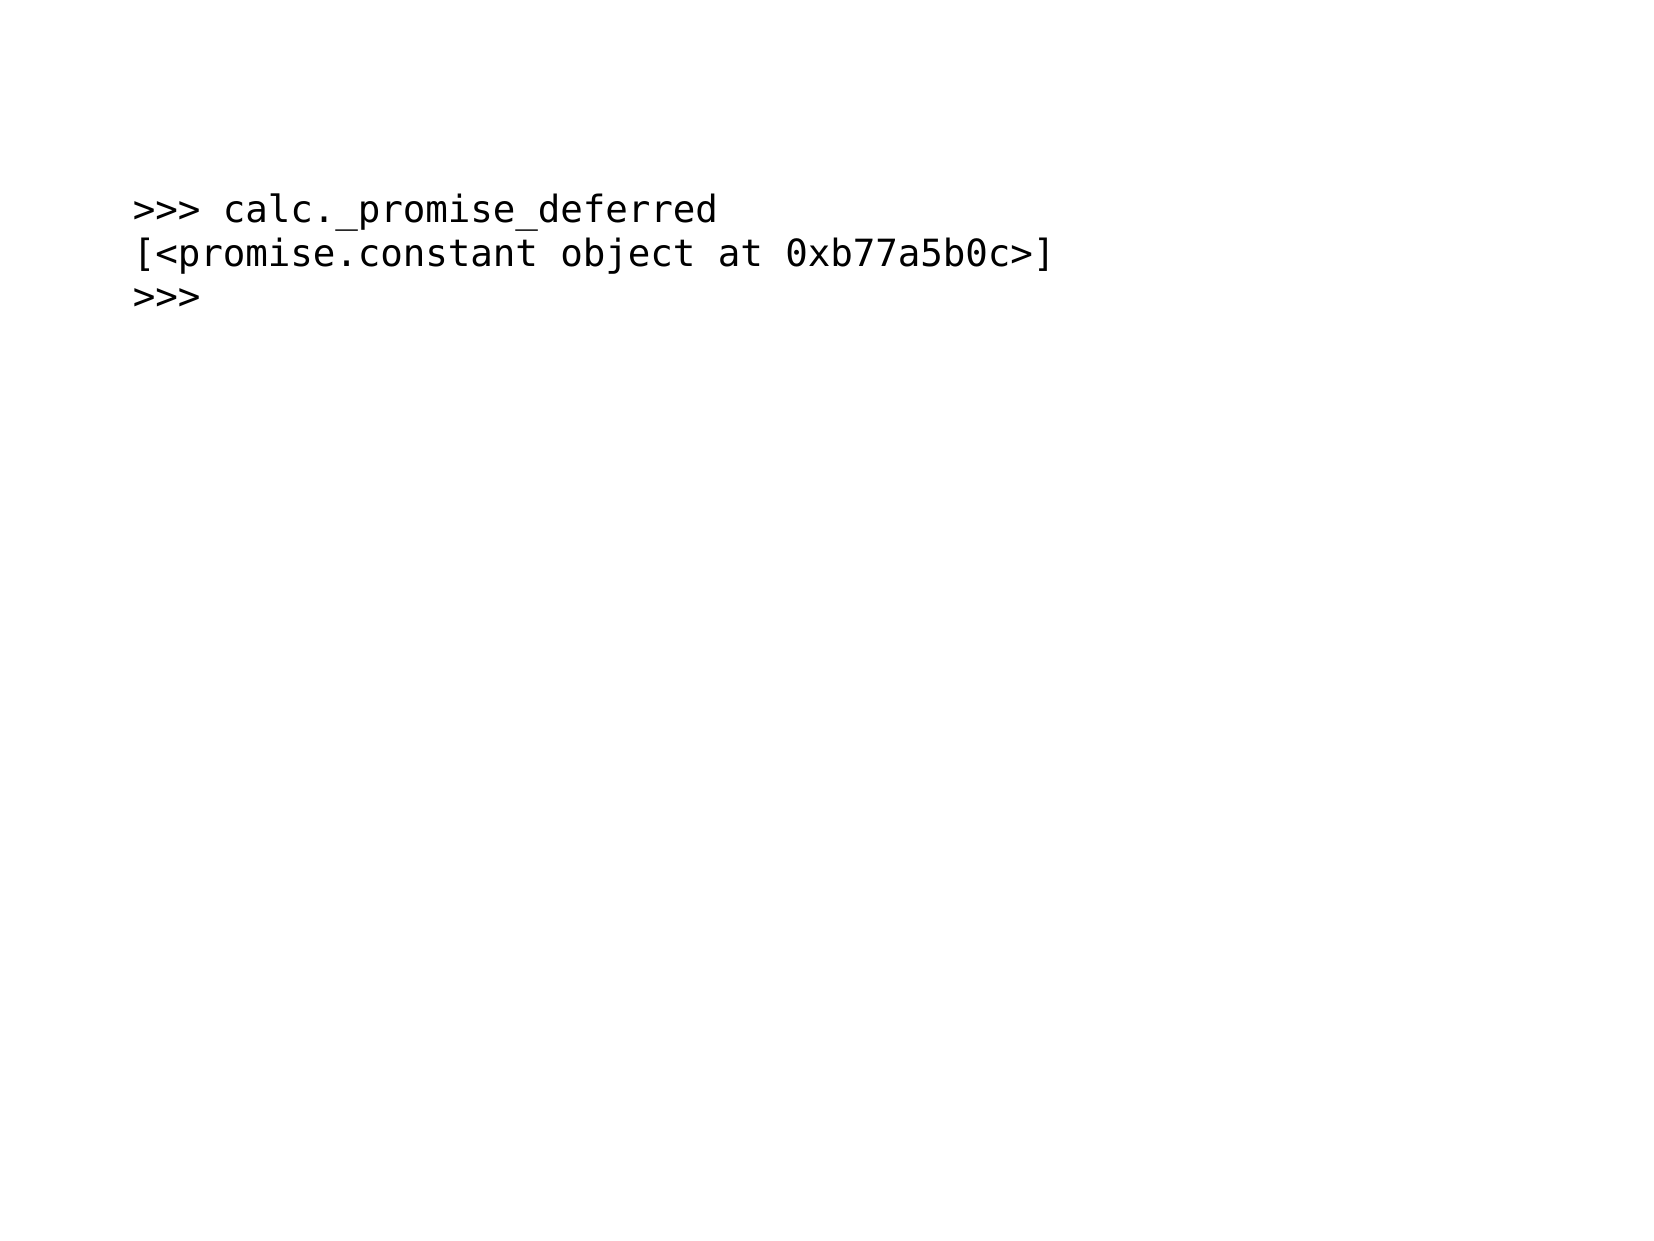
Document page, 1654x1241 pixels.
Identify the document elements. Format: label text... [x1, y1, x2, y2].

text_box >>> calc._promise_deferred [<promise.constant object at 0xb77a5b0c>] >>> [118, 6, 1625, 762]
